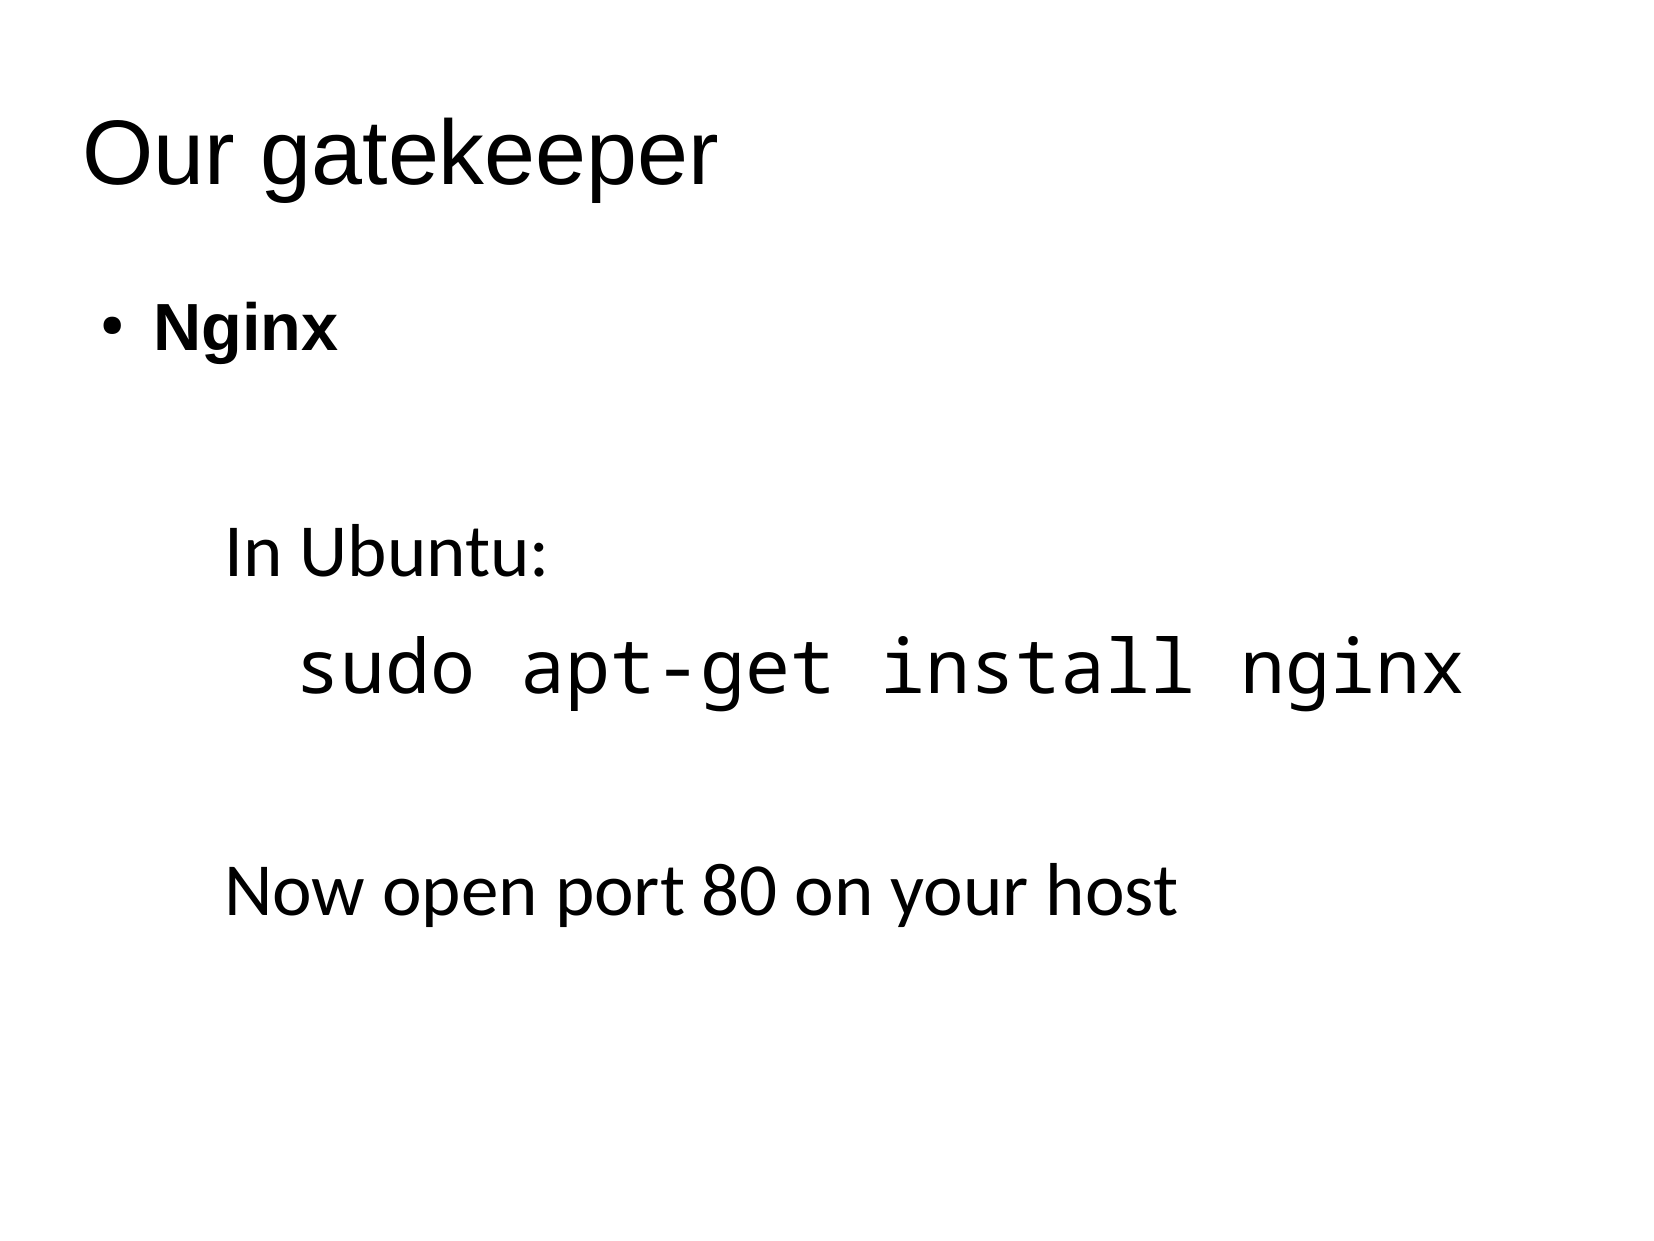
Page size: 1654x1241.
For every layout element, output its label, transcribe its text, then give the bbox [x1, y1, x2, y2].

title Our gatekeeper [82, 49, 1571, 257]
list Nginx In Ubuntu: sudo apt-get install nginx Now open port 80 on your host [82, 290, 1571, 1010]
